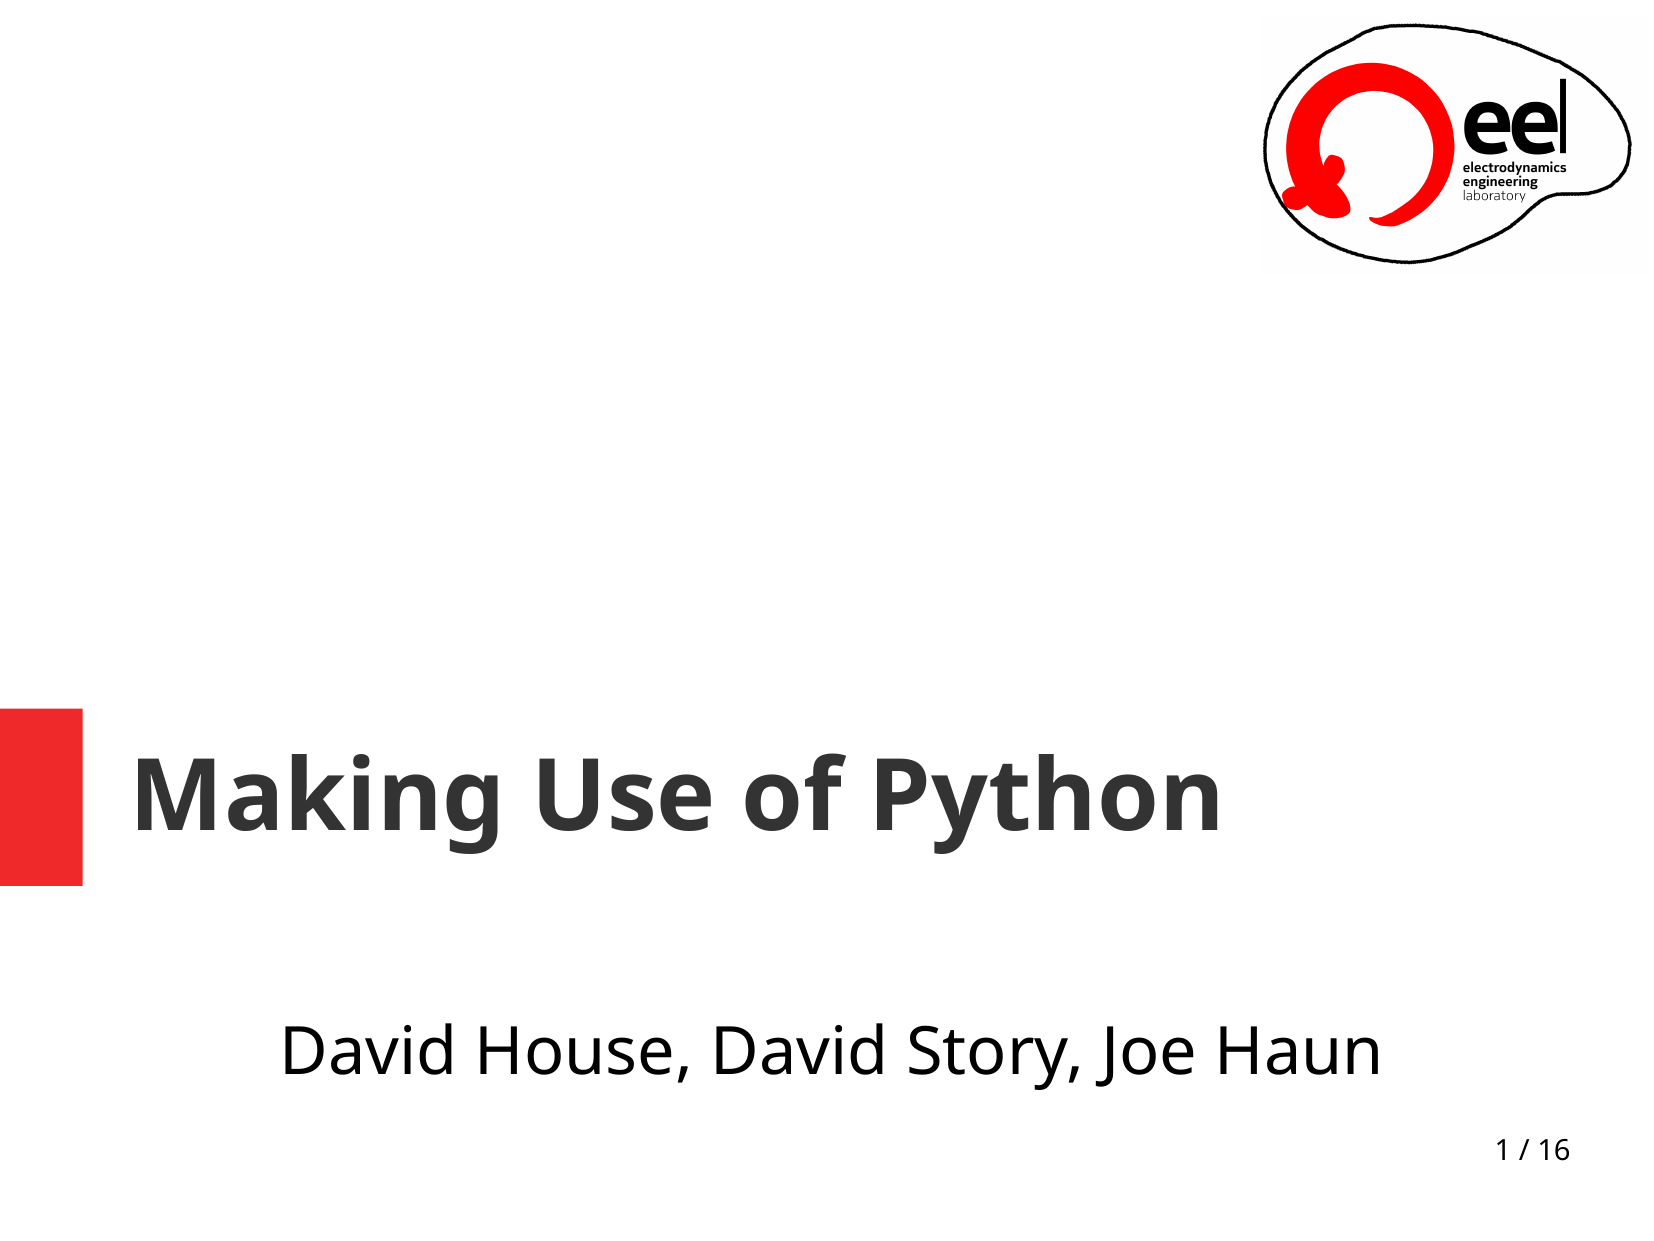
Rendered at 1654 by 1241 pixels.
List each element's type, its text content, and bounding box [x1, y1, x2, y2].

subtitle David House, David Story, Joe Haun [129, 968, 1536, 1130]
title Making Use of Python [129, 655, 1536, 928]
picture [1260, 14, 1648, 274]
